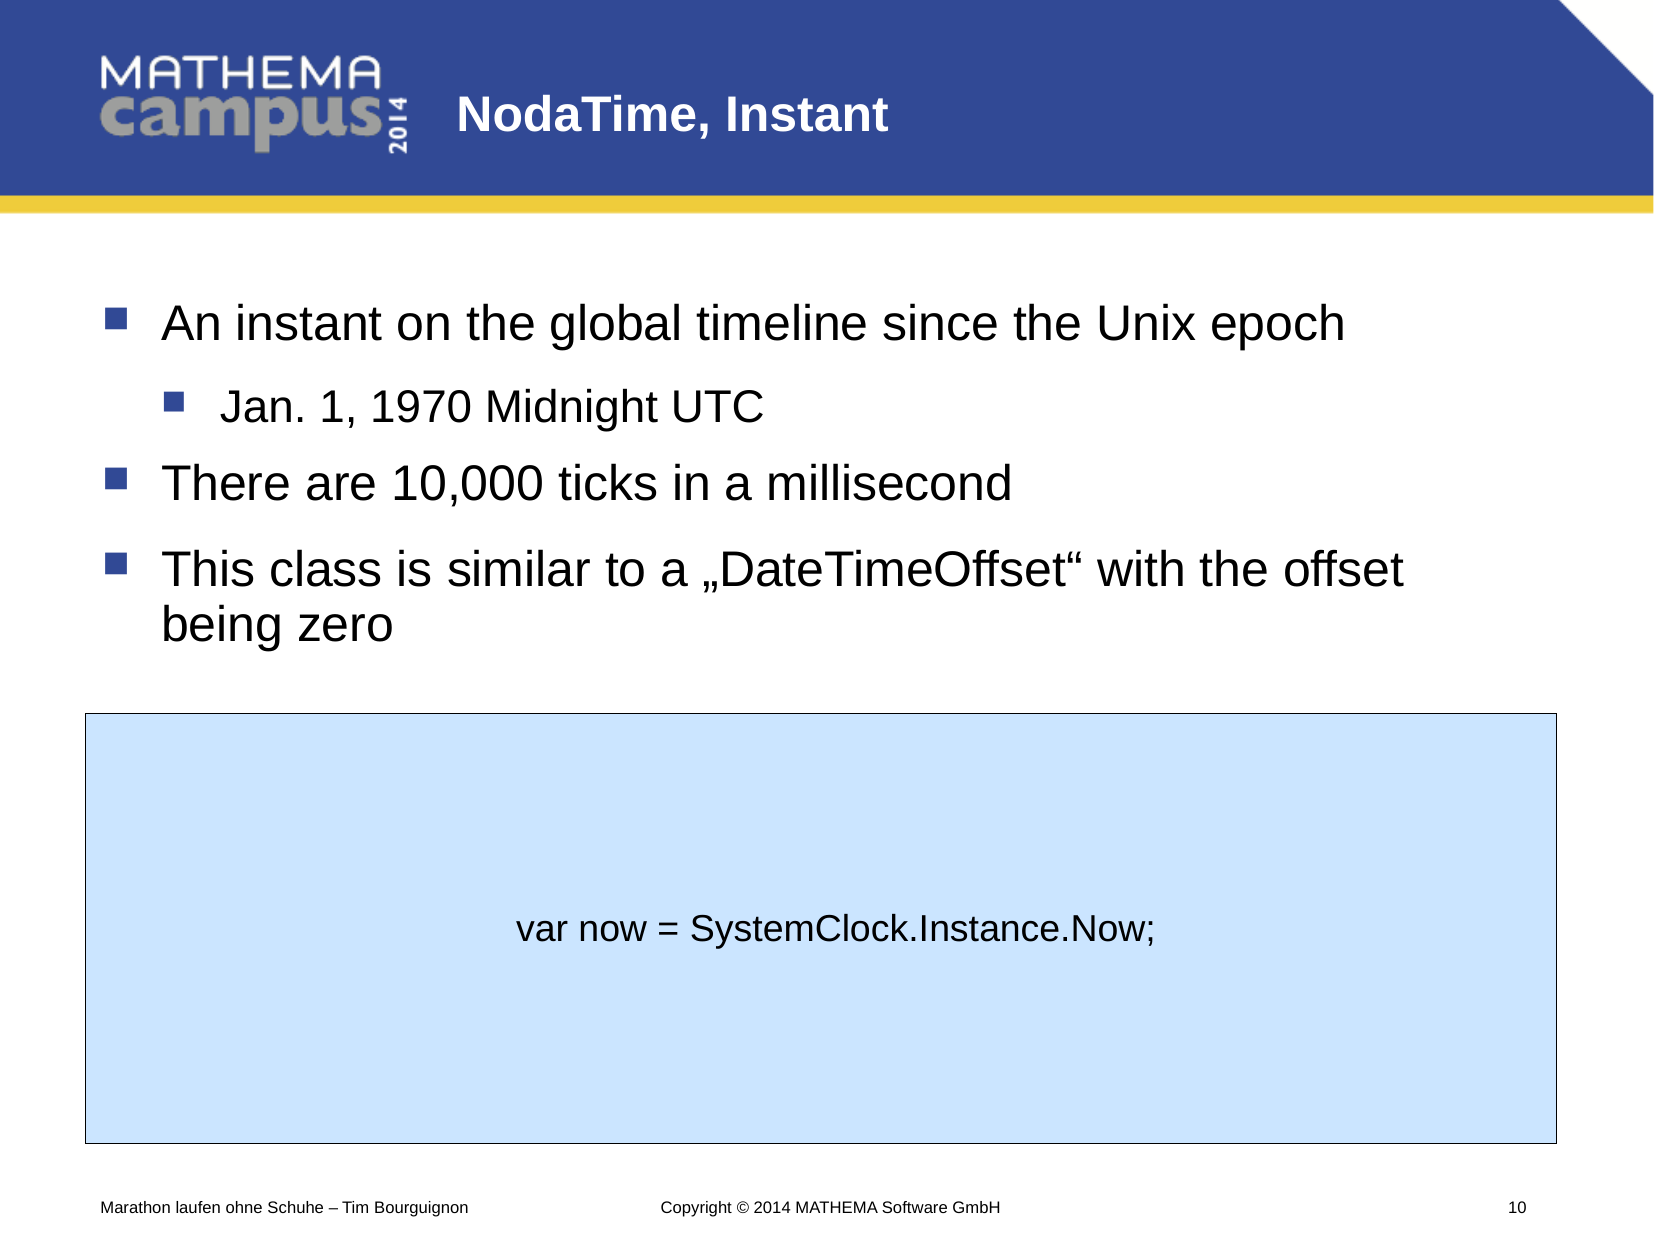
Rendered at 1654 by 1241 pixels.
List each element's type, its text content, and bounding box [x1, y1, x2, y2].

picture [0, 0, 1654, 217]
text_box var now = SystemClock.Instance.Now; [85, 713, 1557, 1144]
list An instant on the global timeline since the Unix epoch Jan. 1, 1970 Midnight UTC There are 10,000 ticks in a millisecond This class is similar to a „DateTimeOffset“ with the offset being zero [101, 295, 1528, 713]
title NodaTime, Instant [456, 68, 1528, 160]
